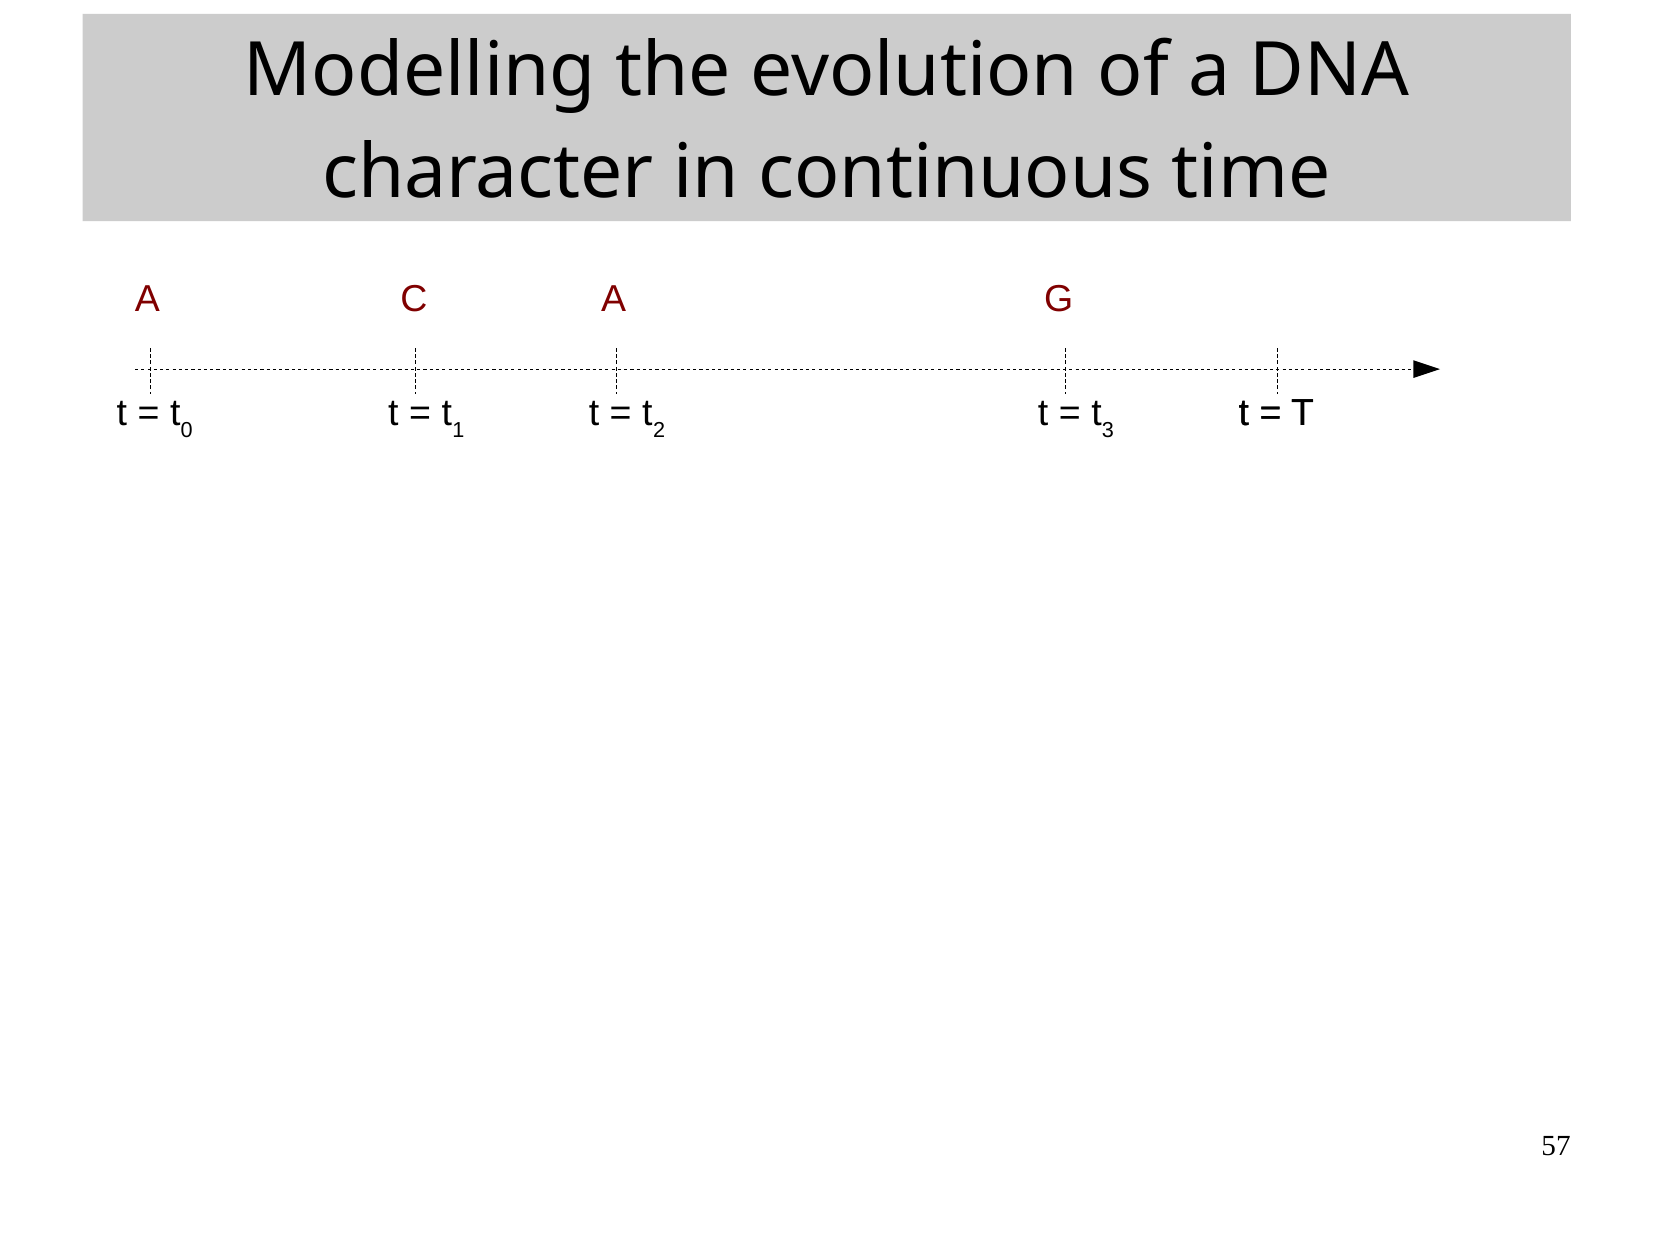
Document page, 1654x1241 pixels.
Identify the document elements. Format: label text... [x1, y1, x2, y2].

title Modelling the evolution of a DNA character in continuous time [82, 13, 1571, 222]
text_box t = t2 [574, 384, 683, 450]
text_box C [385, 270, 446, 327]
text_box A [120, 270, 181, 327]
text_box t = t0 [101, 384, 211, 450]
text_box A [586, 270, 647, 327]
text_box t = t3 [1023, 384, 1132, 450]
text_box t = T [1223, 384, 1333, 441]
text_box G [1029, 270, 1090, 327]
text_box t = t1 [373, 384, 482, 450]
